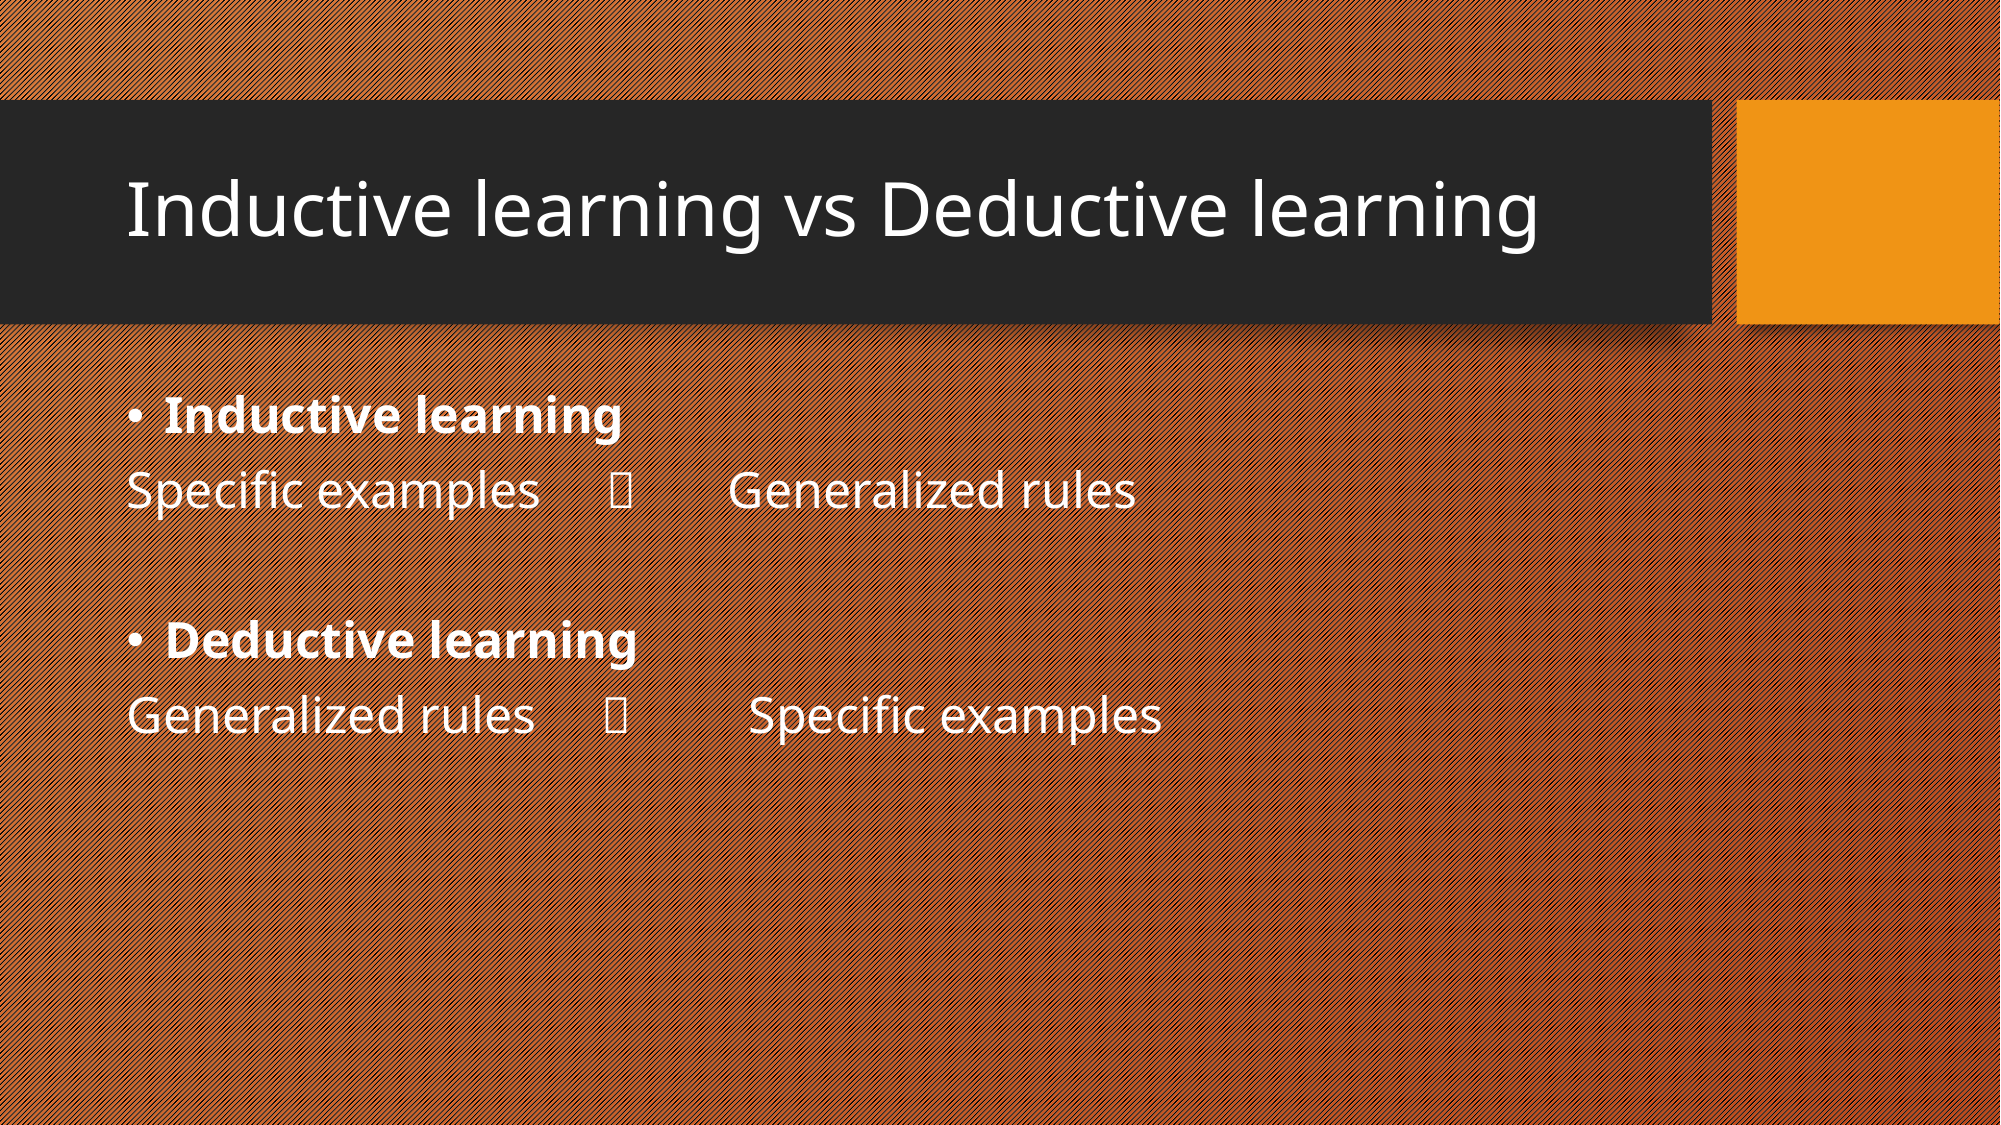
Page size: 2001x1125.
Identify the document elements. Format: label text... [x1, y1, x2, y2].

list Inductive learning Specific examples  Generalized rules Deductive learning Generalized rules  Specific examples [111, 383, 1689, 974]
title Inductive learning vs Deductive learning [111, 123, 1689, 301]
picture [0, 0, 2000, 1125]
